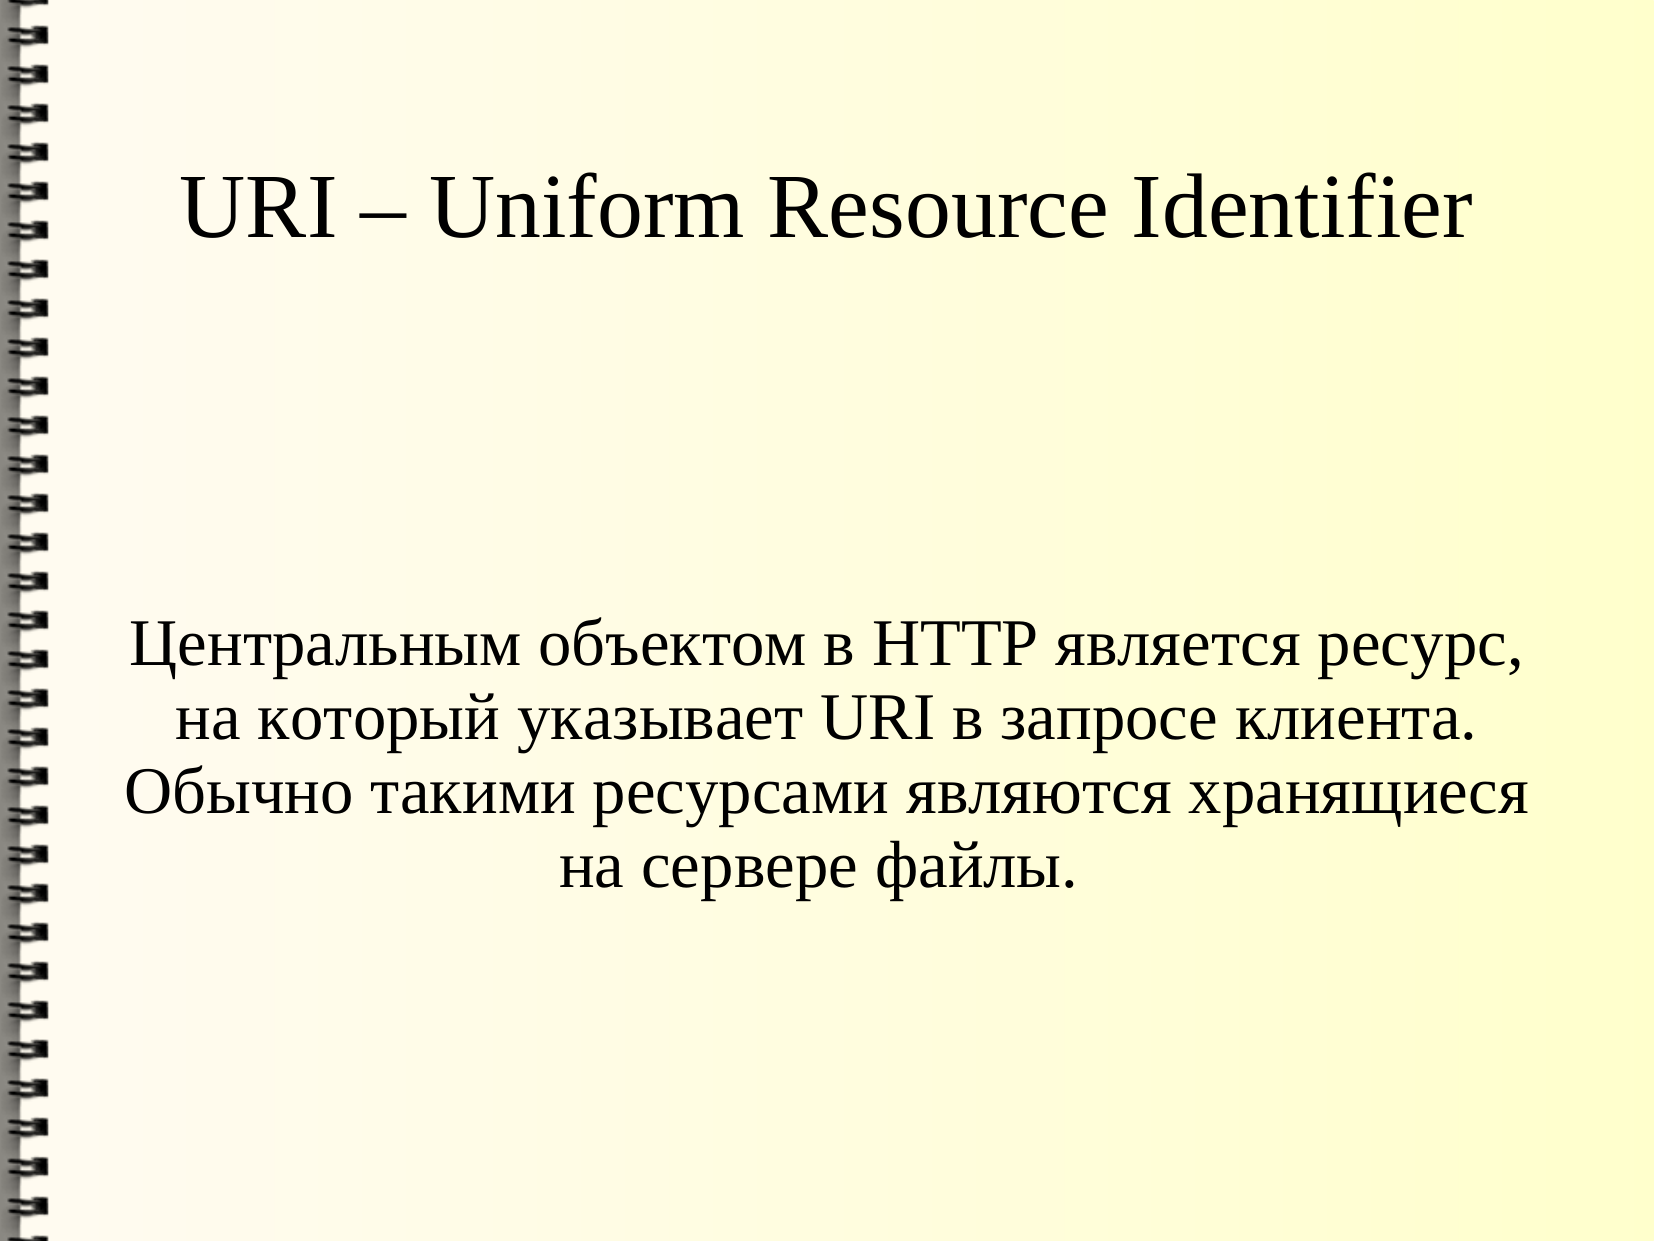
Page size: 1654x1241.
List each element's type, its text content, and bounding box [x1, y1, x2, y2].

title URI – Uniform Resource Identifier [121, 102, 1534, 311]
picture [0, 0, 1654, 1241]
subtitle Центральным объектом в HTTP является ресурс, на который указывает URI в запросе клиента. Обычно такими ресурсами являются хранящиеся на сервере файлы. [121, 344, 1534, 1164]
